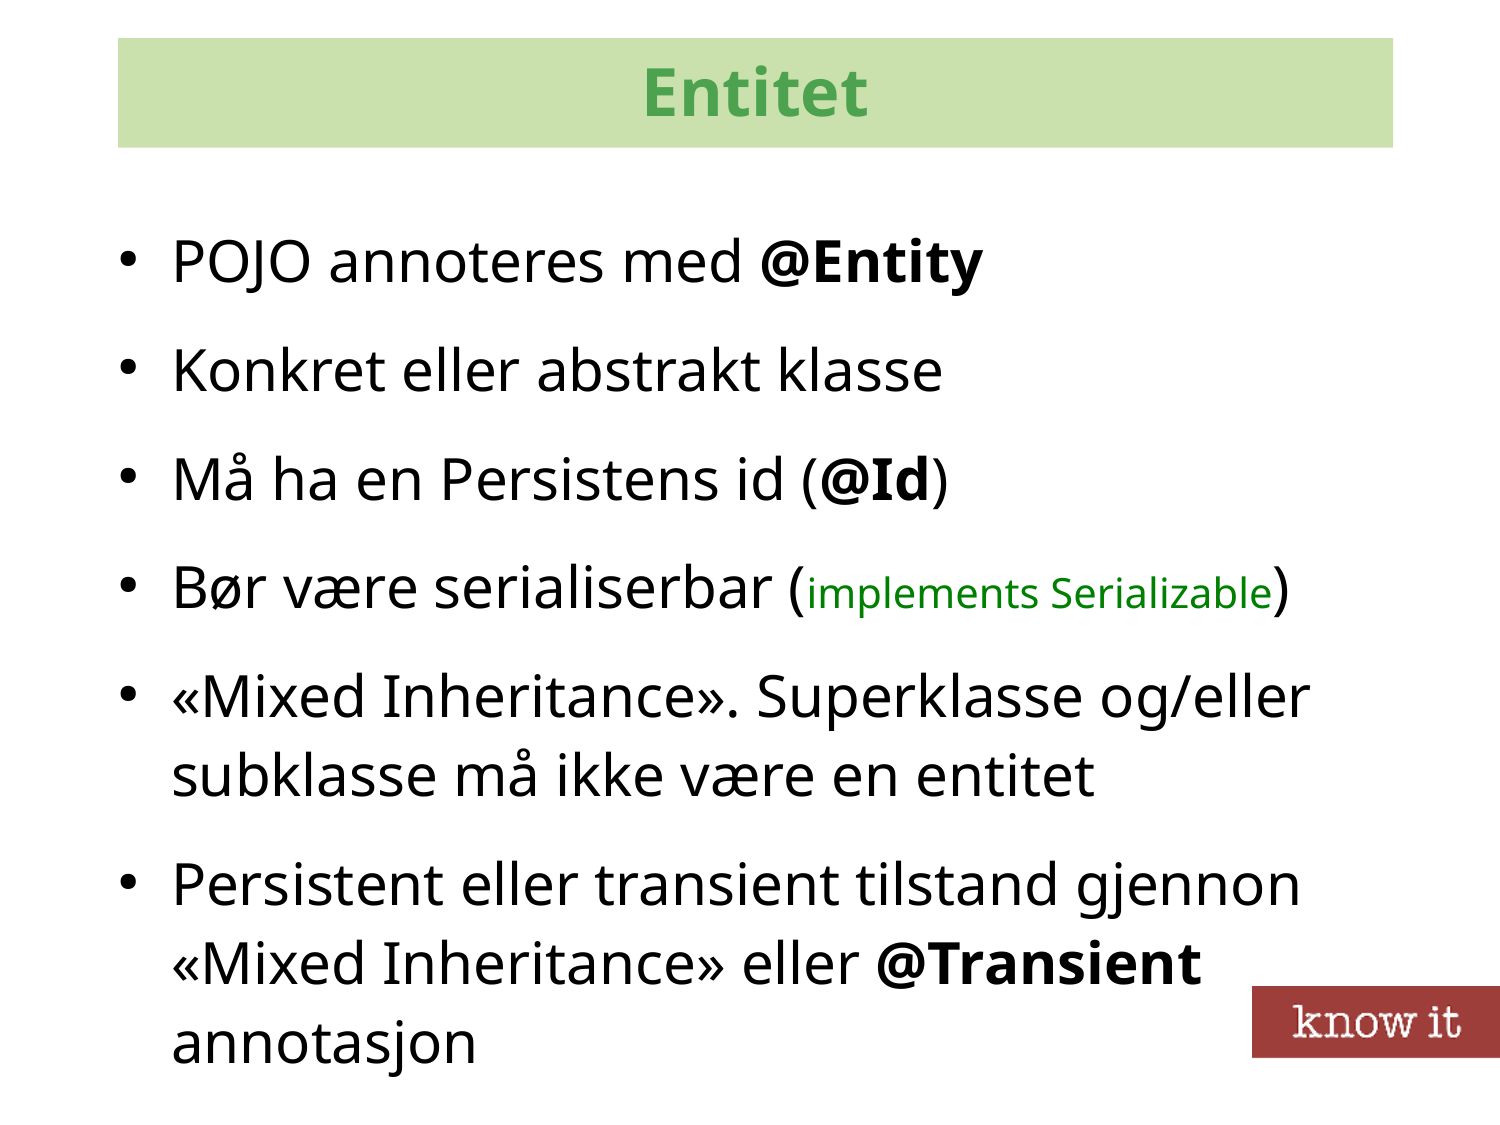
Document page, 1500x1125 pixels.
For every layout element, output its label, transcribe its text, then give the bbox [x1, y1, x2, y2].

text_box Entitet [118, 38, 1394, 148]
picture [1252, 986, 1500, 1058]
list POJO annoteres med @Entity Konkret eller abstrakt klasse Må ha en Persistens id (@Id) Bør være serialiserbar (implements Serializable) «Mixed Inheritance». Superklasse og/eller subklasse må ikke være en entitet Persistent eller transient tilstand gjennon «Mixed Inheritance» eller @Transient annotasjon [100, 220, 1360, 979]
